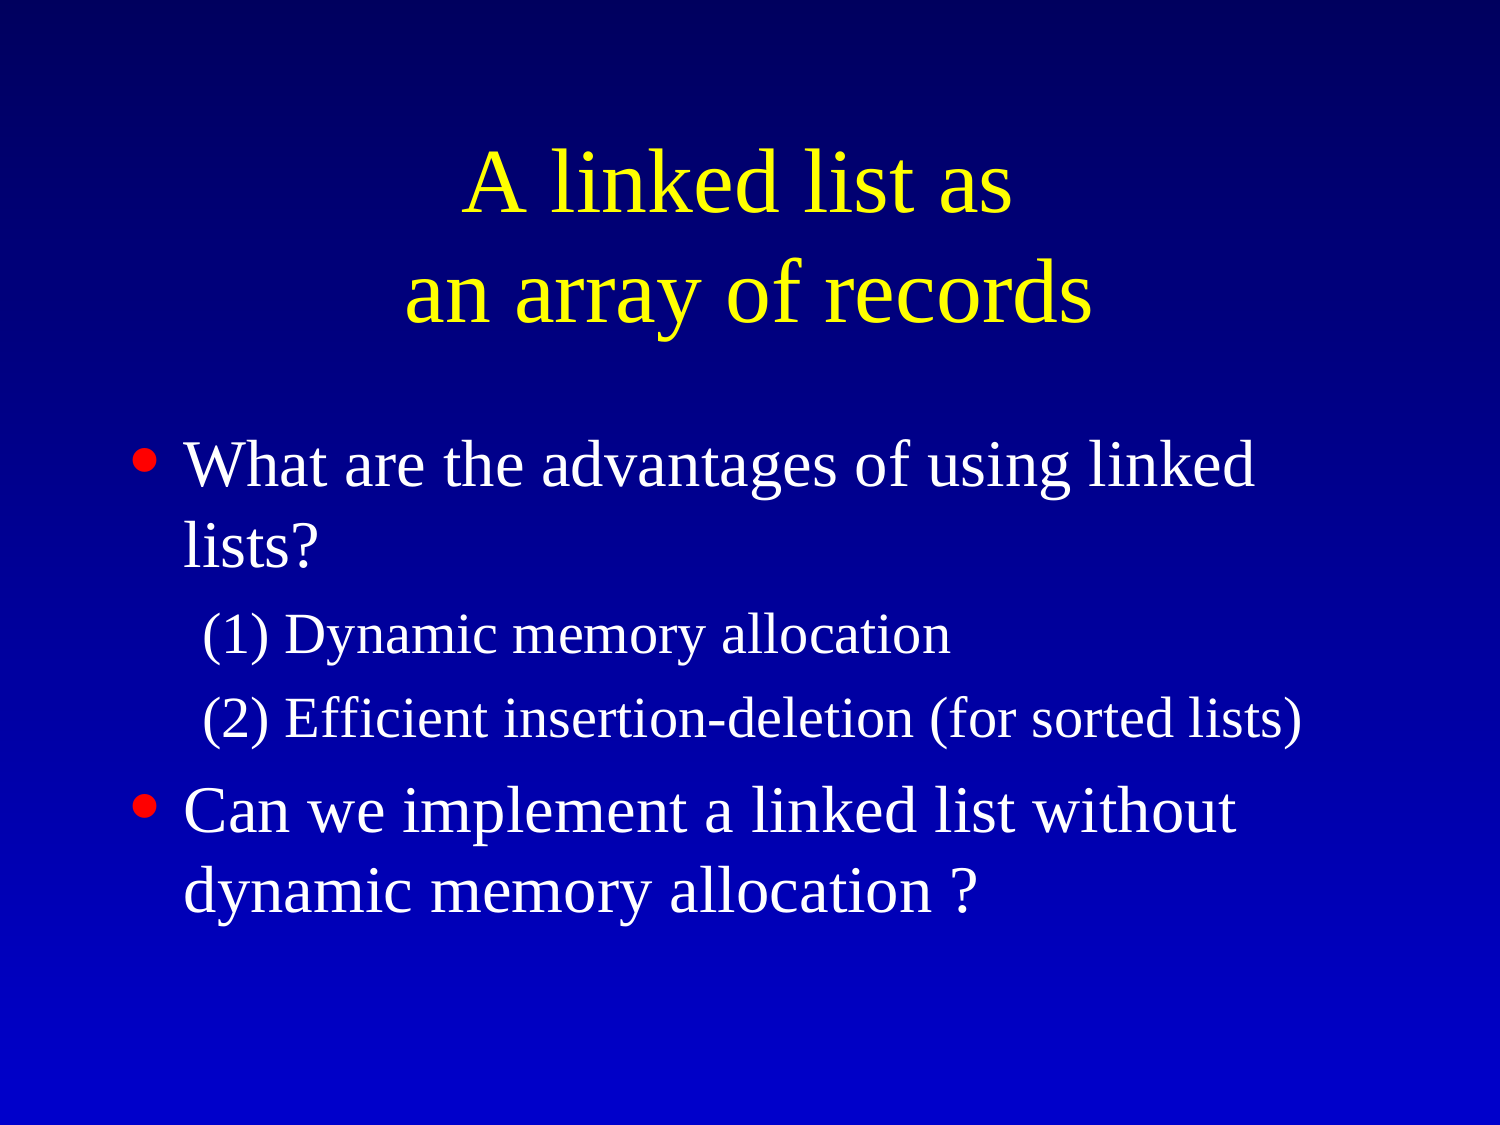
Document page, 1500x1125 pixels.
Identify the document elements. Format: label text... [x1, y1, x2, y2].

title A linked list as an array of records [112, 99, 1388, 363]
list What are the advantages of using linked lists? (1) Dynamic memory allocation (2) Efficient insertion-deletion (for sorted lists) Can we implement a linked list without dynamic memory allocation ? [112, 412, 1388, 1000]
